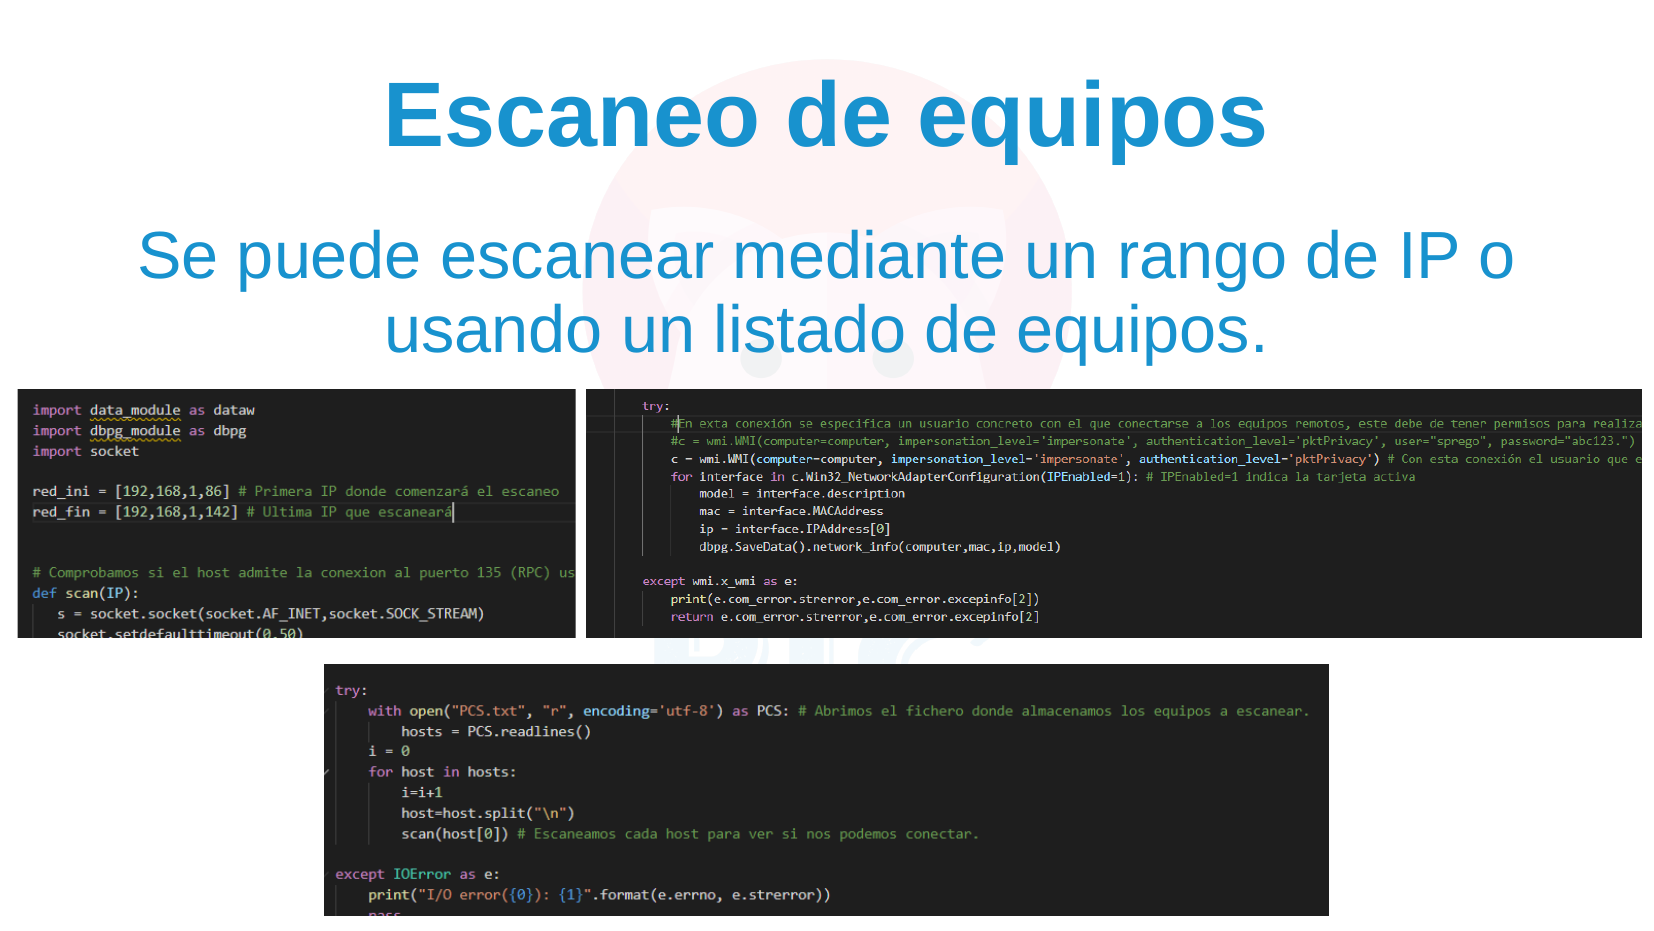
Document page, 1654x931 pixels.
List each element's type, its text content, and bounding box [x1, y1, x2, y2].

title Escaneo de equipos [82, 37, 1571, 193]
picture [586, 389, 1642, 638]
picture [17, 389, 576, 638]
picture [324, 664, 1329, 916]
subtitle Se puede escanear mediante un rango de IP o usando un listado de equipos. [82, 217, 1571, 758]
